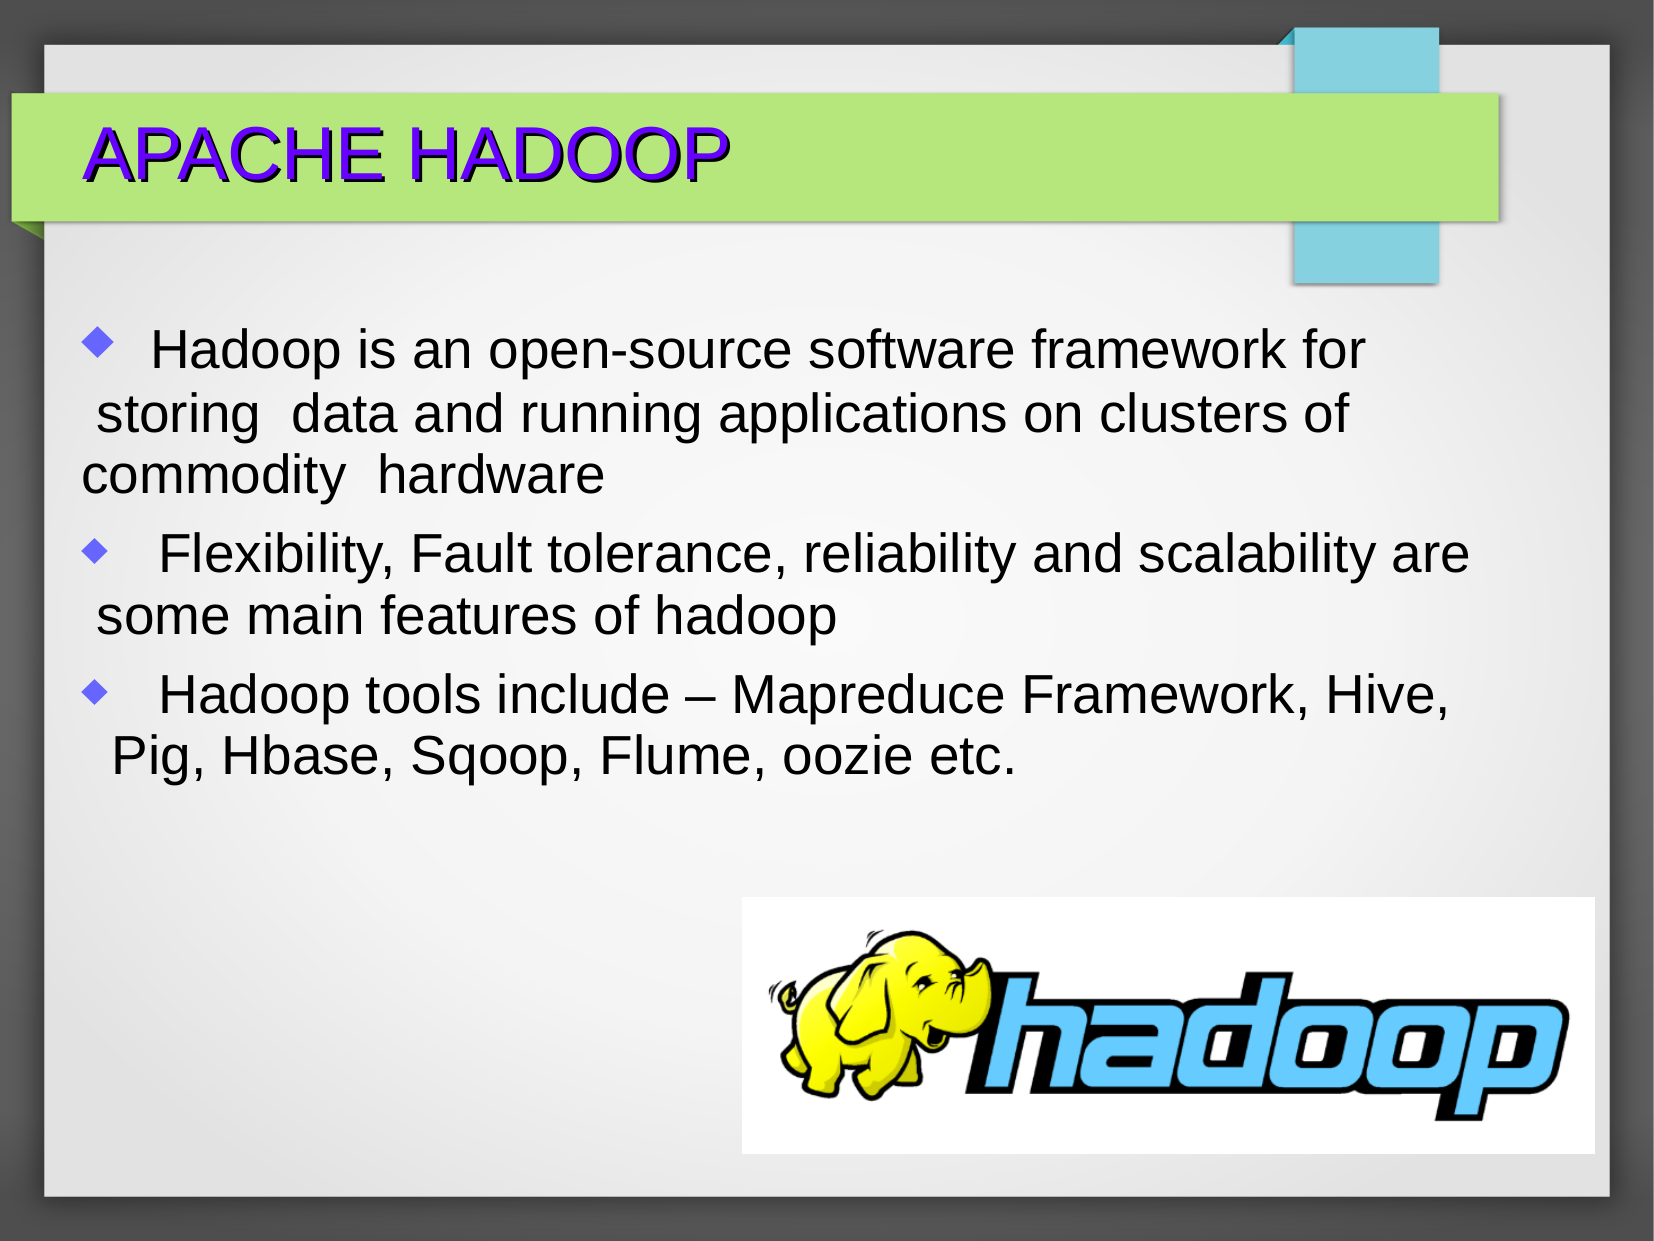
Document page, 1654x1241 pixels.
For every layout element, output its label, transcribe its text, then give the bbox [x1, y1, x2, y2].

list Hadoop is an open-source software framework for storing data and running applications on clusters of commodity hardware Flexibility, Fault tolerance, reliability and scalability are some main features of hadoop Hadoop tools include – Mapreduce Framework, Hive, Pig, Hbase, Sqoop, Flume, oozie etc. [70, 307, 742, 1027]
title APACHE HADOOP [82, 94, 1264, 213]
subtitle [82, 290, 1571, 1010]
picture [0, 0, 1654, 1241]
